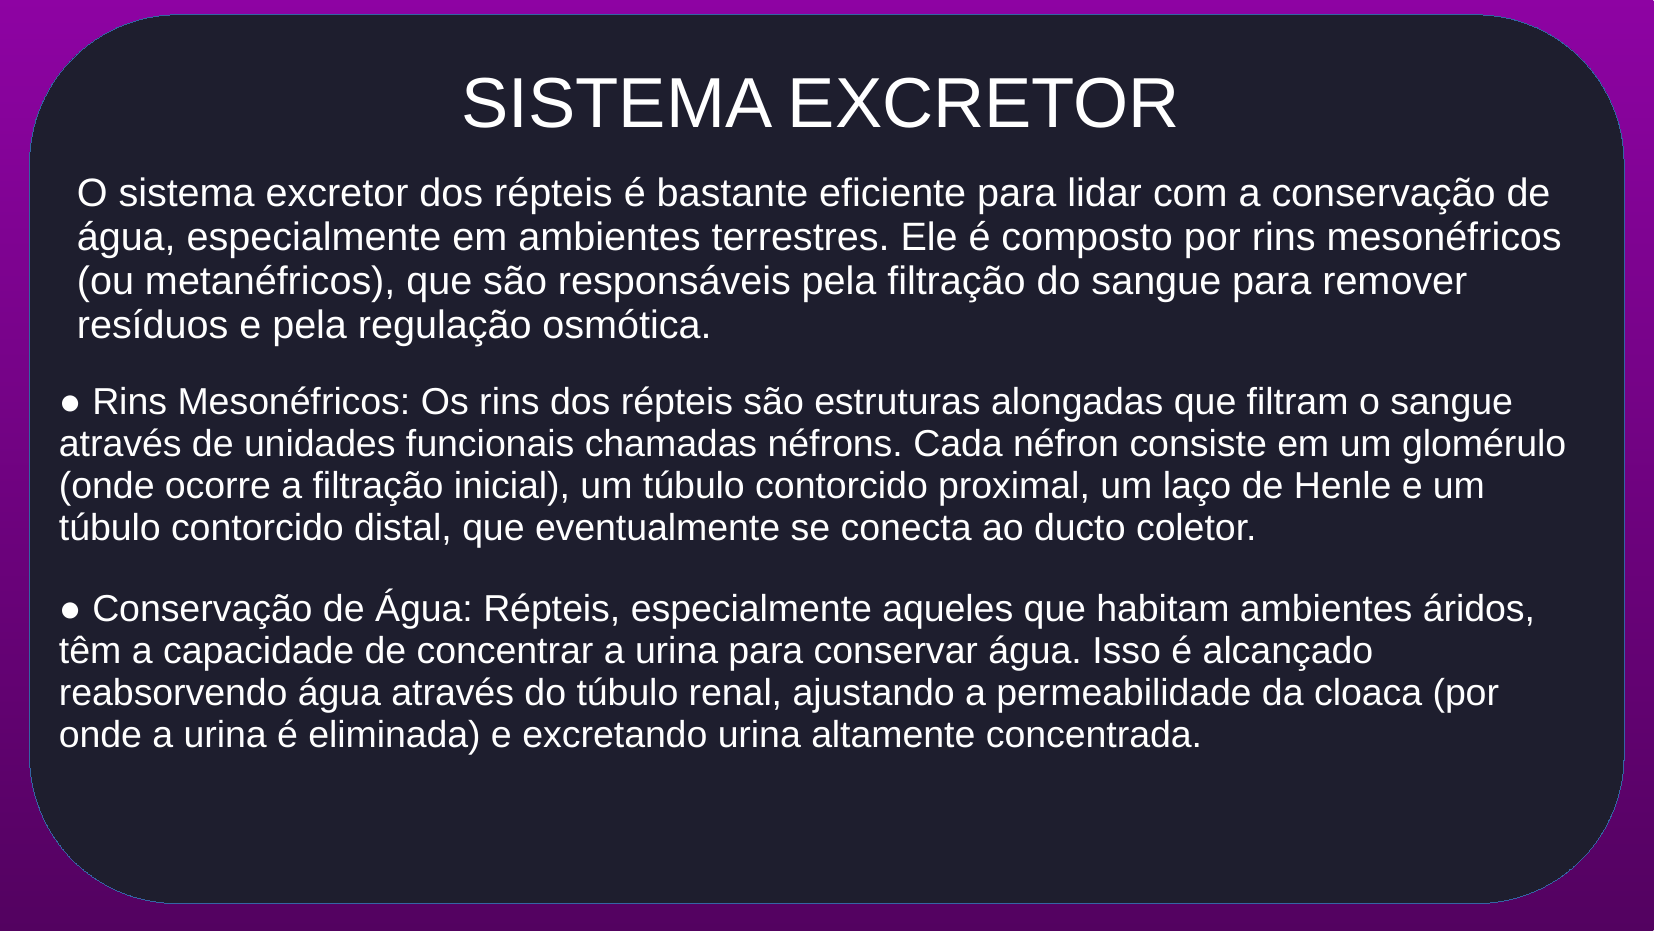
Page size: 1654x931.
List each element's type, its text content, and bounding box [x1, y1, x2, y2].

title SISTEMA EXCRETOR [76, 14, 1565, 170]
text_box ● Rins Mesonéfricos: Os rins dos répteis são estruturas alongadas que filtram o sangue através de unidades funcionais chamadas néfrons. Cada néfron consiste em um glomérulo (onde ocorre a filtração inicial), um túbulo contorcido proximal, um laço de Henle e um túbulo contorcido distal, que eventualmente se conecta ao ducto coletor. [59, 380, 1577, 587]
text_box O sistema excretor dos répteis é bastante eficiente para lidar com a conservação de água, especialmente em ambientes terrestres. Ele é composto por rins mesonéfricos (ou metanéfricos), que são responsáveis pela filtração do sangue para remover resíduos e pela regulação osmótica. [76, 170, 1595, 391]
text_box ● Conservação de Água: Répteis, especialmente aqueles que habitam ambientes áridos, têm a capacidade de concentrar a urina para conservar água. Isso é alcançado reabsorvendo água através do túbulo renal, ajustando a permeabilidade da cloaca (por onde a urina é eliminada) e excretando urina altamente concentrada. [59, 587, 1577, 798]
text_box [29, 44, 1625, 904]
